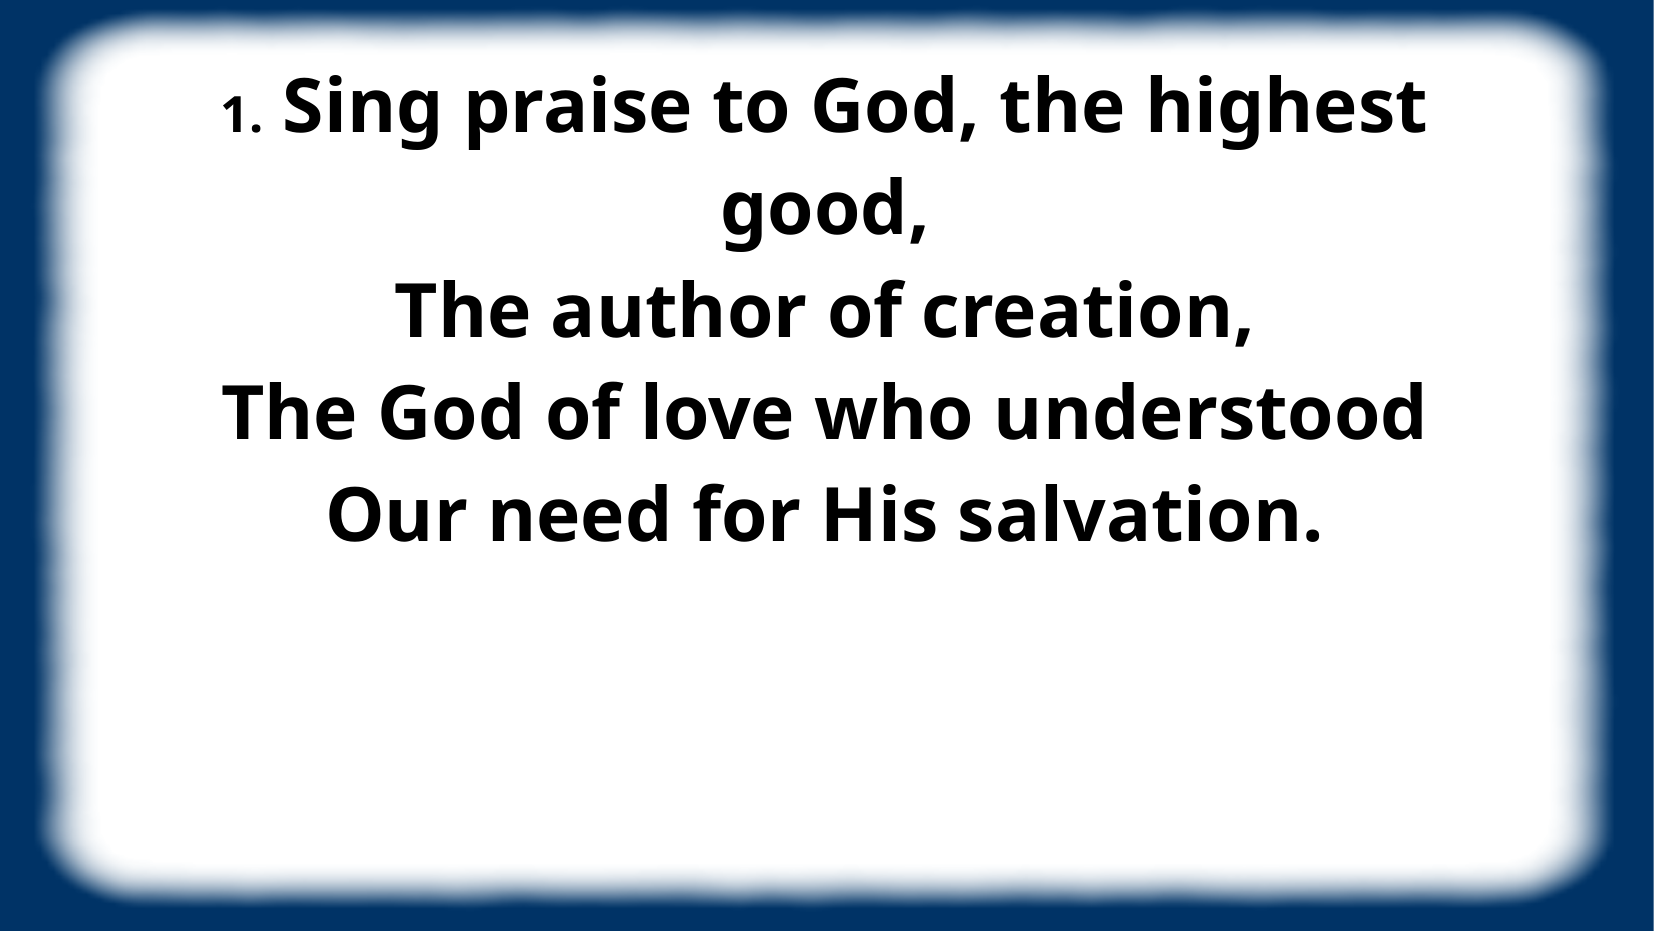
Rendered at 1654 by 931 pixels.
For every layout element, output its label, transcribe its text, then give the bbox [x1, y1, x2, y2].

picture [0, 0, 1654, 931]
text_box 1. Sing praise to God, the highest good, The author of creation, The God of love who understood Our need for His salvation. [105, 45, 1546, 460]
